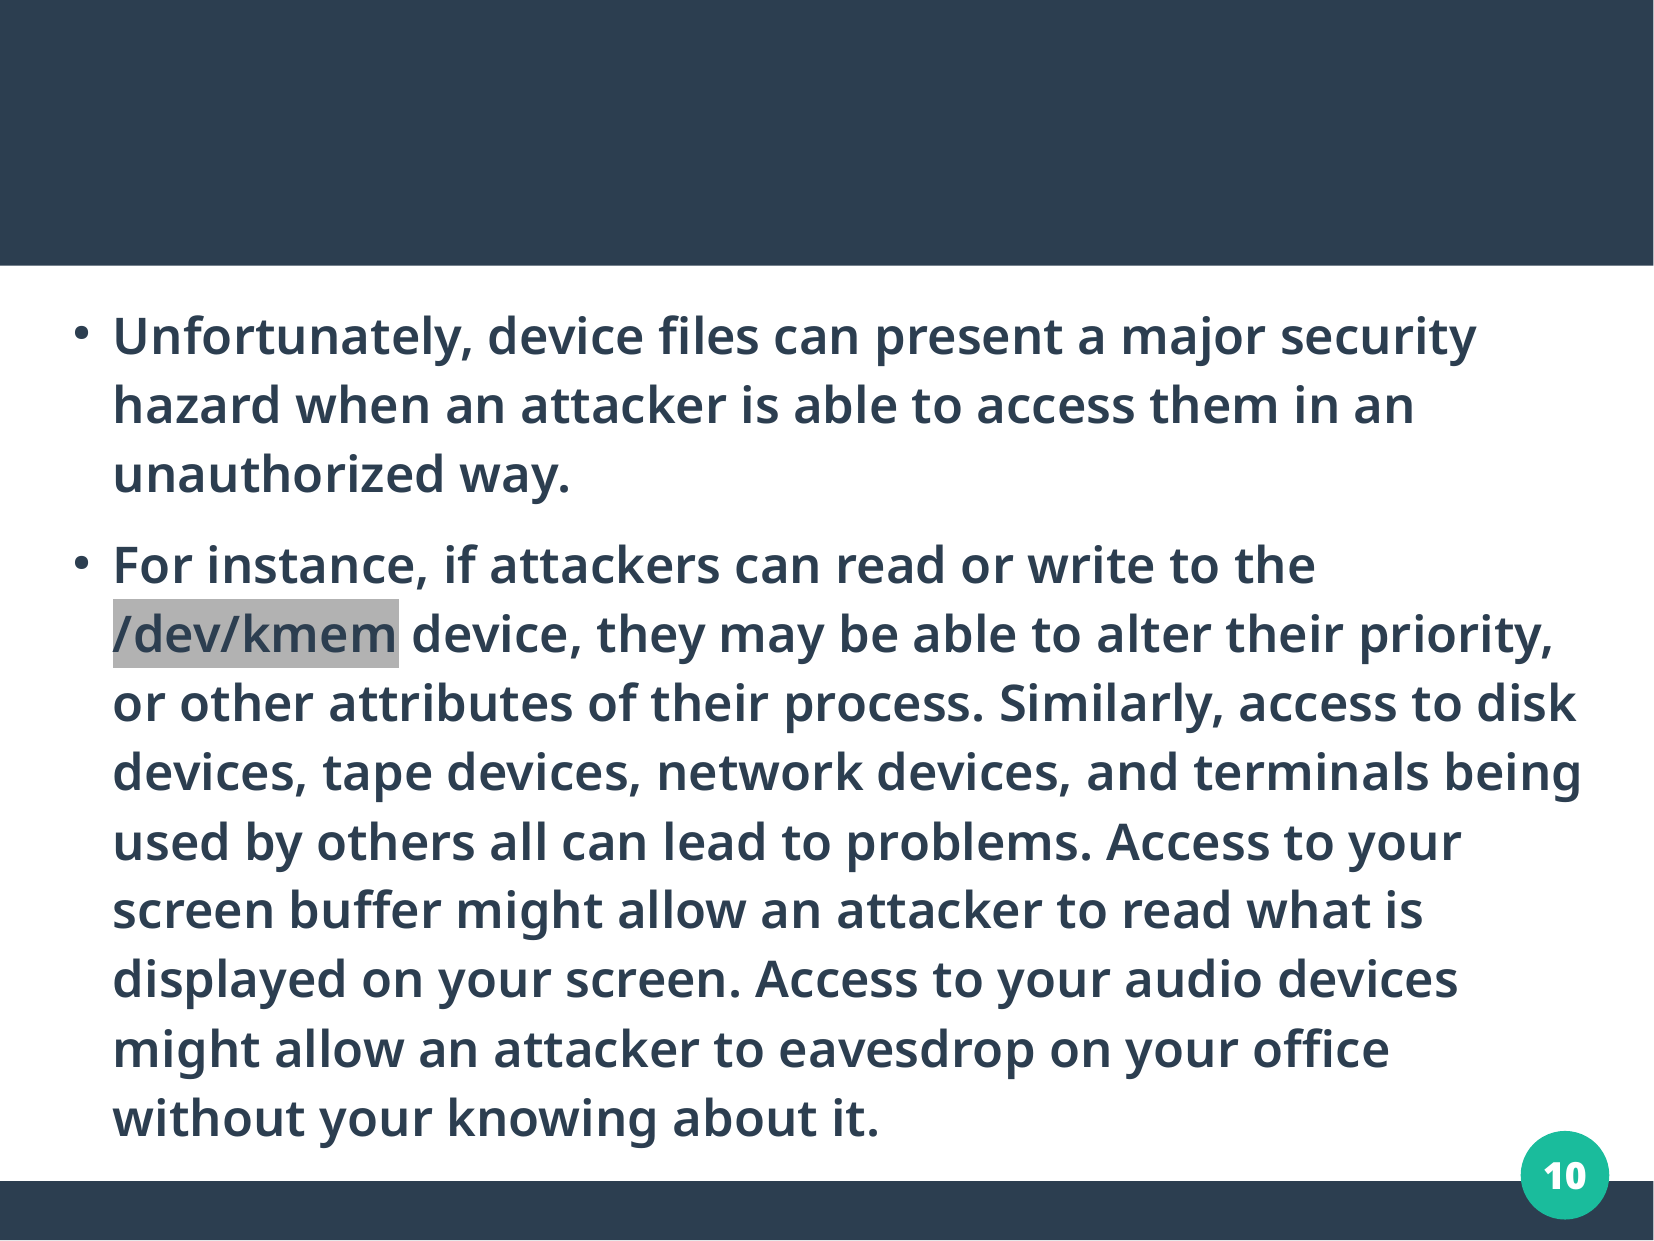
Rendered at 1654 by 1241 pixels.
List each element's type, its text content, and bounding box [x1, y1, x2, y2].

list Unfortunately, device files can present a major security hazard when an attacker is able to access them in an unauthorized way. For instance, if attackers can read or write to the /dev/kmem device, they may be able to alter their priority, or other attributes of their process. Similarly, access to disk devices, tape devices, network devices, and terminals being used by others all can lead to problems. Access to your screen buffer might allow an attacker to read what is displayed on your screen. Access to your audio devices might allow an attacker to eavesdrop on your office without your knowing about it. [59, 300, 1595, 1152]
